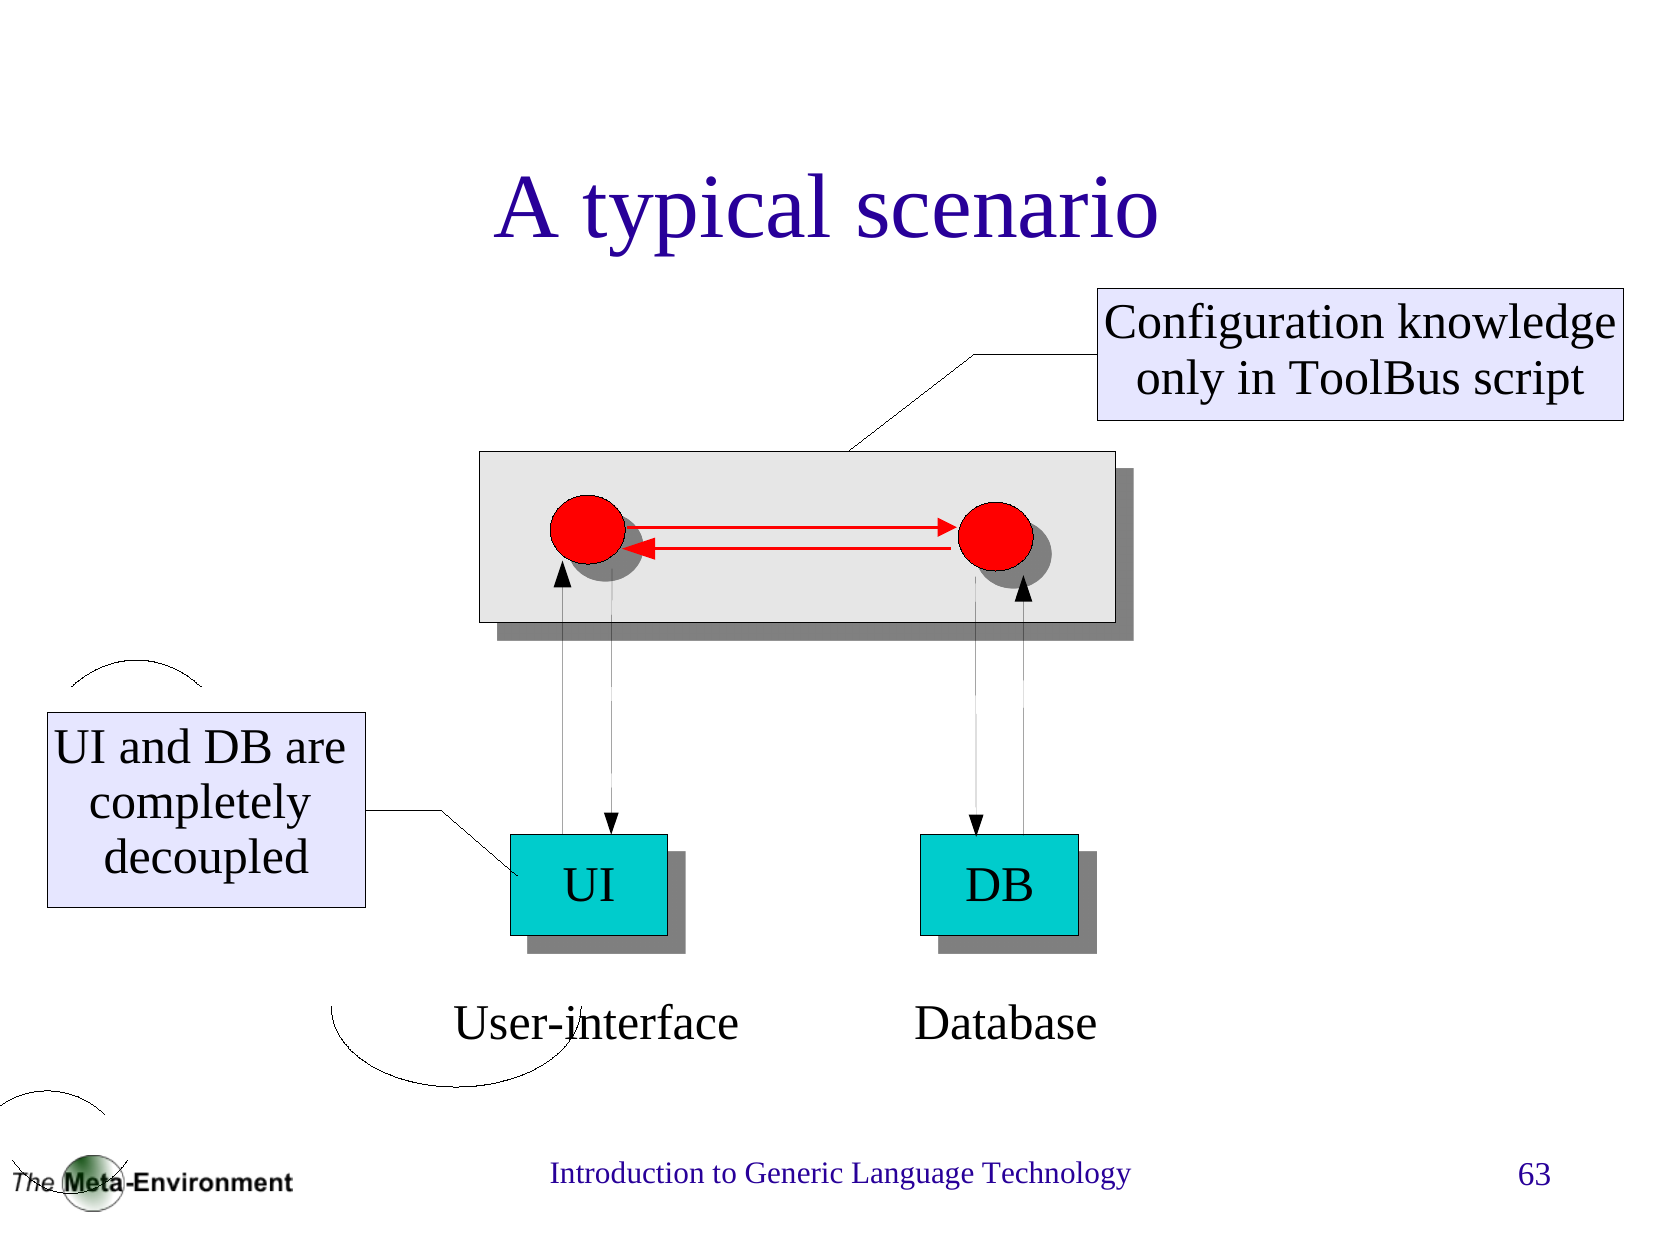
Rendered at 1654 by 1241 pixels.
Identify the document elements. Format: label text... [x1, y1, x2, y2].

text_box UI [510, 834, 668, 936]
text_box [479, 451, 1116, 623]
title A typical scenario [121, 102, 1534, 311]
text_box DB [920, 834, 1079, 936]
text_box Configuration knowledge only in ToolBus script [1097, 288, 1624, 421]
text_box Database [914, 994, 1099, 1056]
text_box UI and DB are completely decoupled [47, 712, 366, 908]
text_box User-interface [453, 995, 741, 1056]
picture [13, 1155, 293, 1212]
